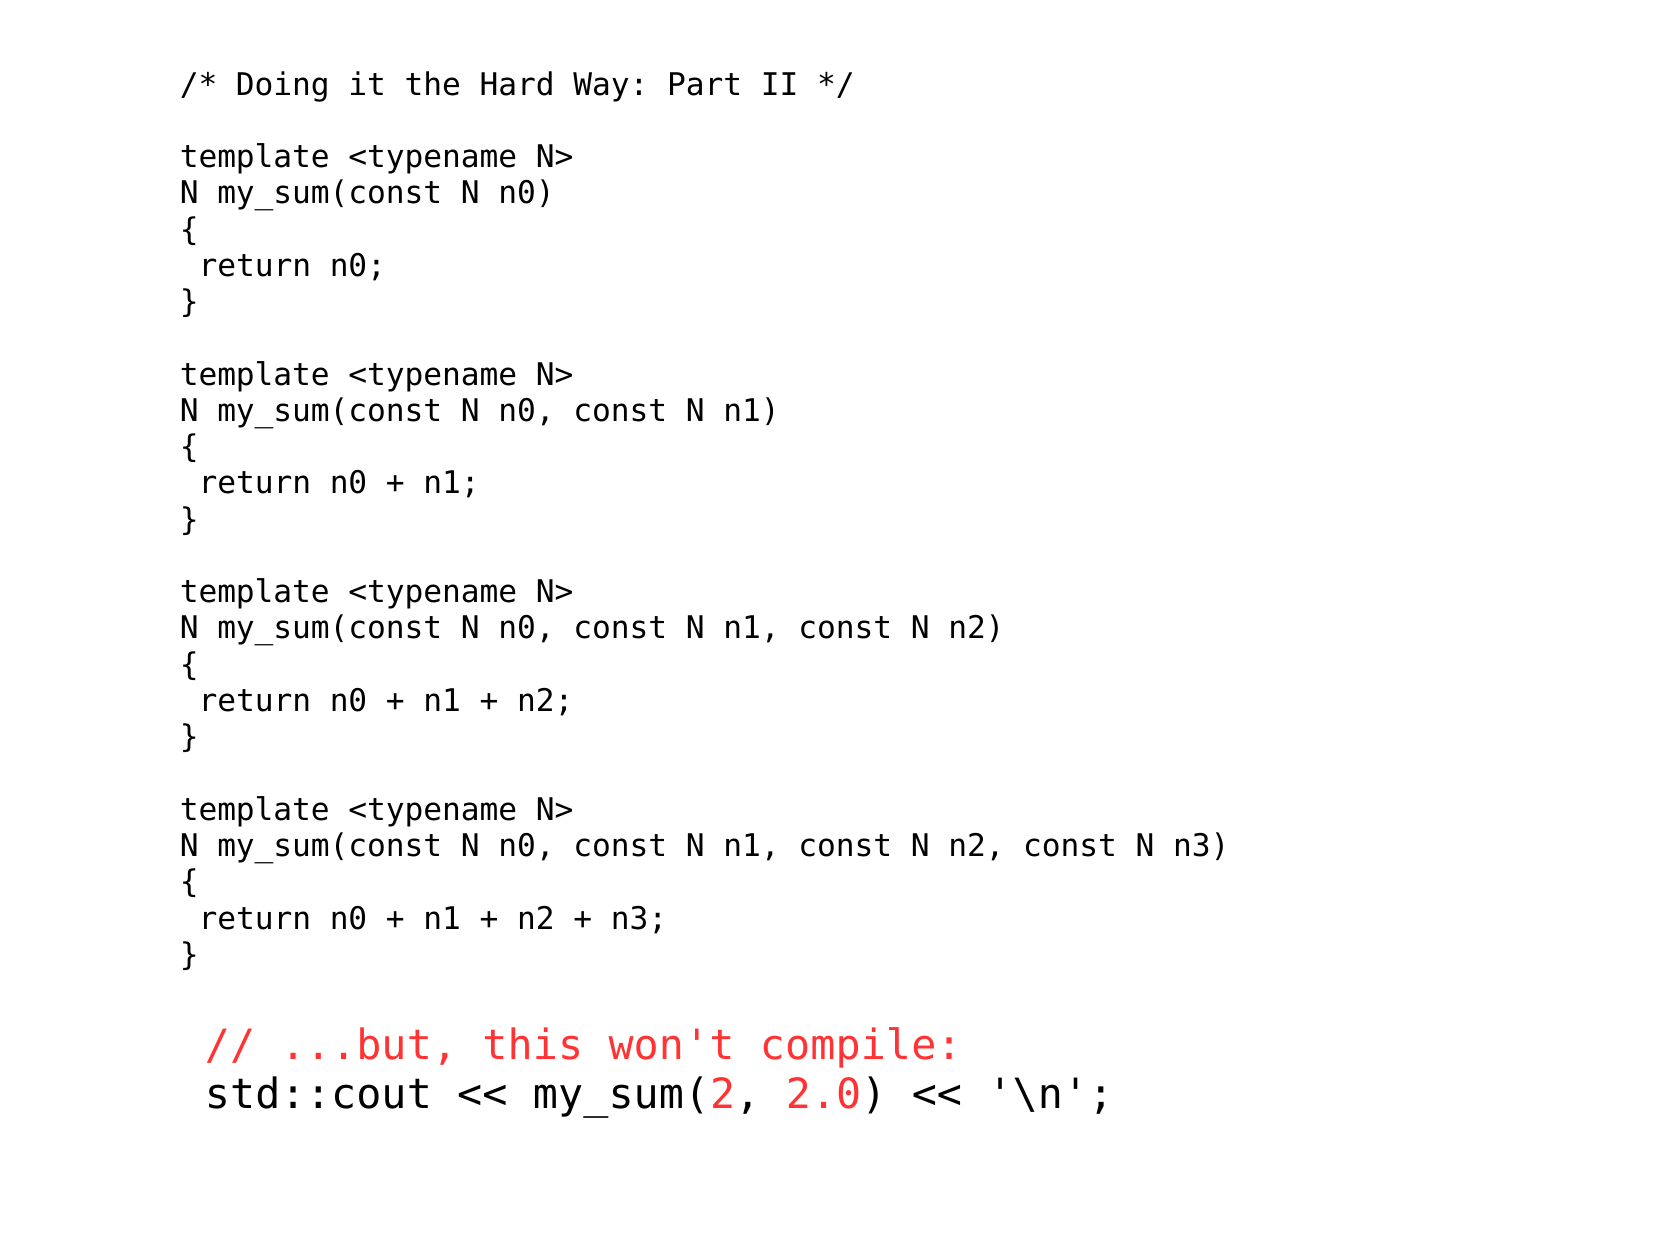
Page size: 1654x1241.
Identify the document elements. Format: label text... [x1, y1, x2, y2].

text_box /* Doing it the Hard Way: Part II */ template <typename N> N my_sum(const N n0) { return n0; } template <typename N> N my_sum(const N n0, const N n1) { return n0 + n1; } template <typename N> N my_sum(const N n0, const N n1, const N n2) { return n0 + n1 + n2; } template <typename N> N my_sum(const N n0, const N n1, const N n2, const N n3) { return n0 + n1 + n2 + n3; } // ...but, this won't compile: std::cout << my_sum(2, 2.0) << '\n'; [165, 58, 1245, 1233]
